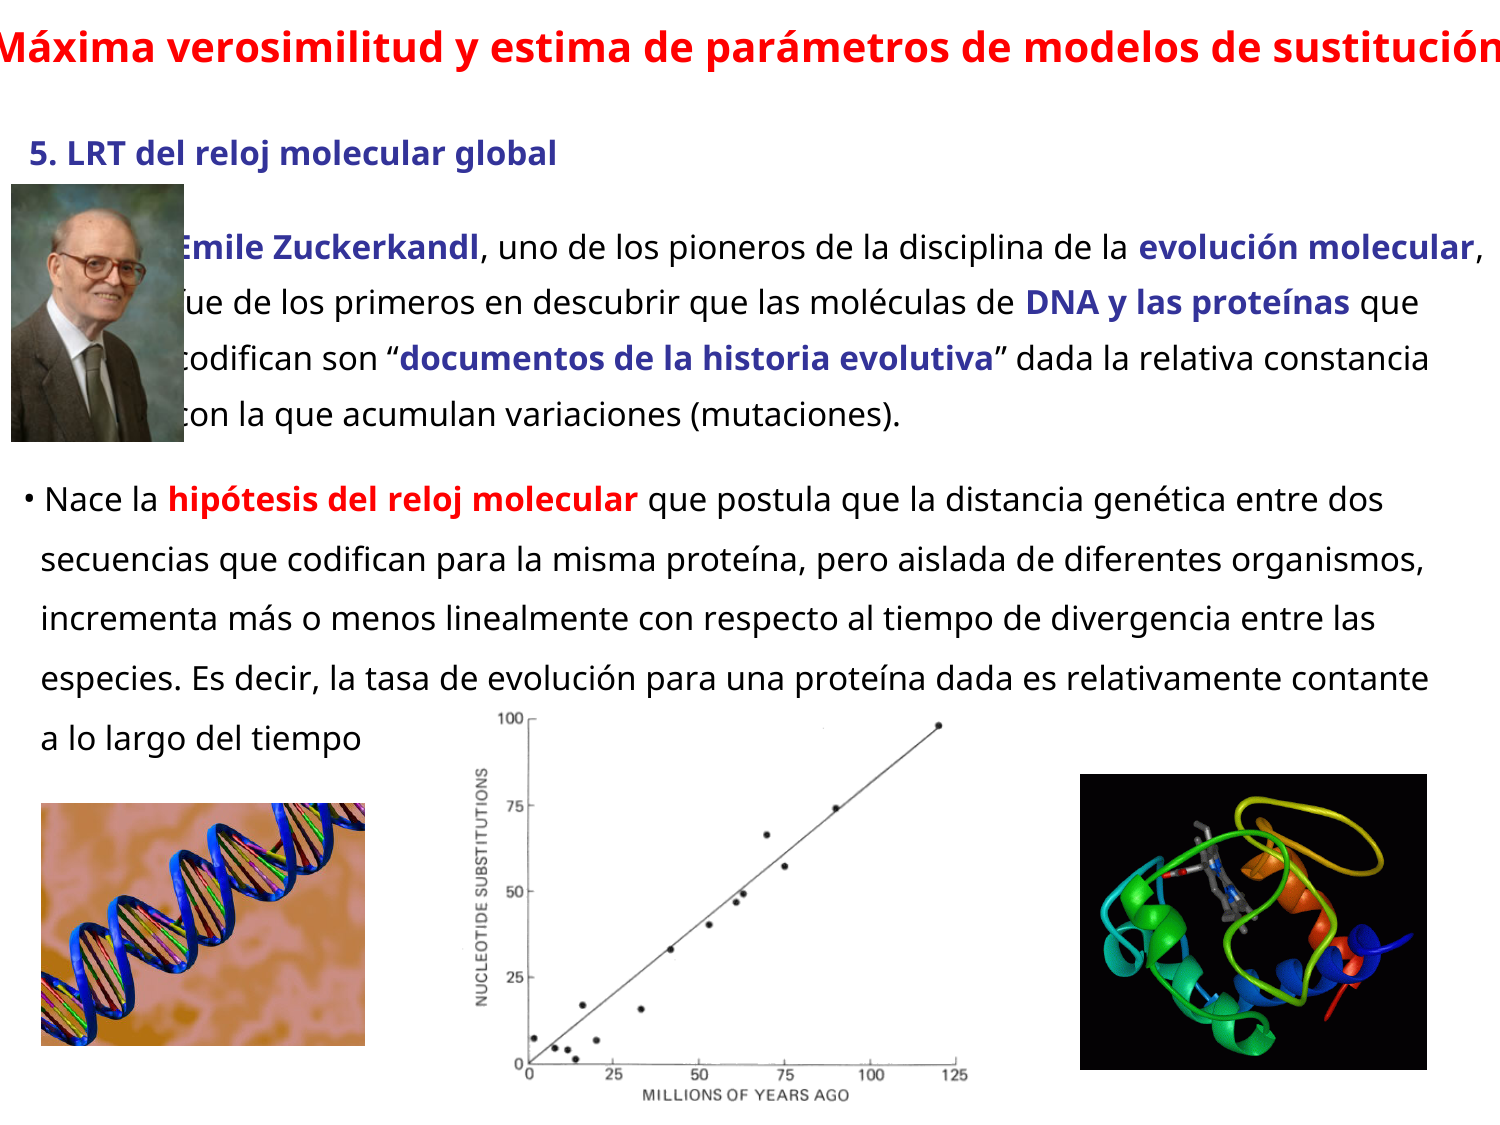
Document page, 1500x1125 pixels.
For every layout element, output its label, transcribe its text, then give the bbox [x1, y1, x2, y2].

picture [460, 766, 980, 1115]
picture [1080, 774, 1427, 1070]
picture [11, 184, 184, 442]
text_box Nace la hipótesis del reloj molecular que postula que la distancia genética entre dos secuencias que codifican para la misma proteína, pero aislada de diferentes organismos, incrementa más o menos linealmente con respecto al tiempo de divergencia entre las especies. Es decir, la tasa de evolución para una proteína dada es relativamente contante a lo largo del tiempo [8, 450, 1458, 766]
text_box Máxima verosimilitud y estima de parámetros de modelos de sustitución [0, 13, 1500, 79]
picture [41, 803, 365, 1046]
text_box Emile Zuckerkandl, uno de los pioneros de la disciplina de la evolución molecular, fue de los primeros en descubrir que las moléculas de DNA y las proteínas que codifican son “documentos de la historia evolutiva” dada la relativa constancia con la que acumulan variaciones (mutaciones). [184, 202, 1500, 442]
text_box 5. LRT del reloj molecular global [14, 110, 574, 180]
